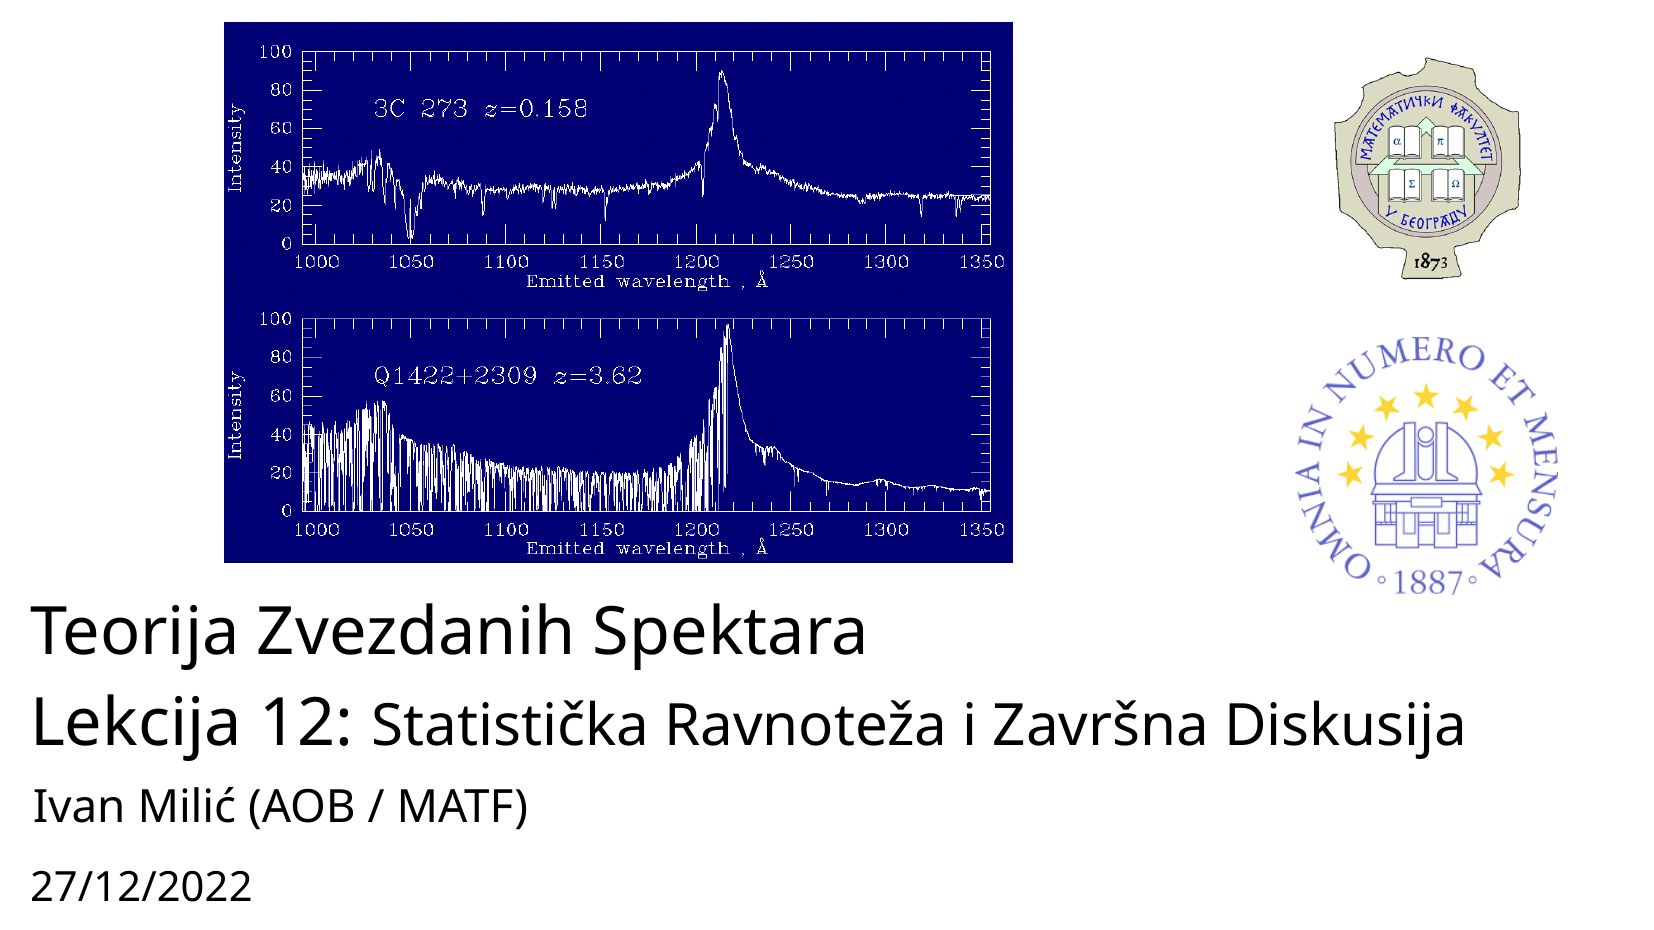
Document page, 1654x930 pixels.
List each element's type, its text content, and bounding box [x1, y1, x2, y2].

text_box Ivan Milić (AOB / MATF) [18, 765, 1331, 847]
picture [1295, 337, 1558, 595]
subtitle 27/12/2022 [30, 847, 1530, 923]
picture [224, 22, 1013, 563]
text_box Teorija Zvezdanih Spektara Lekcija 12: Statistička Ravnoteža i Završna Diskusija [30, 583, 1595, 765]
picture [1237, 25, 1616, 310]
